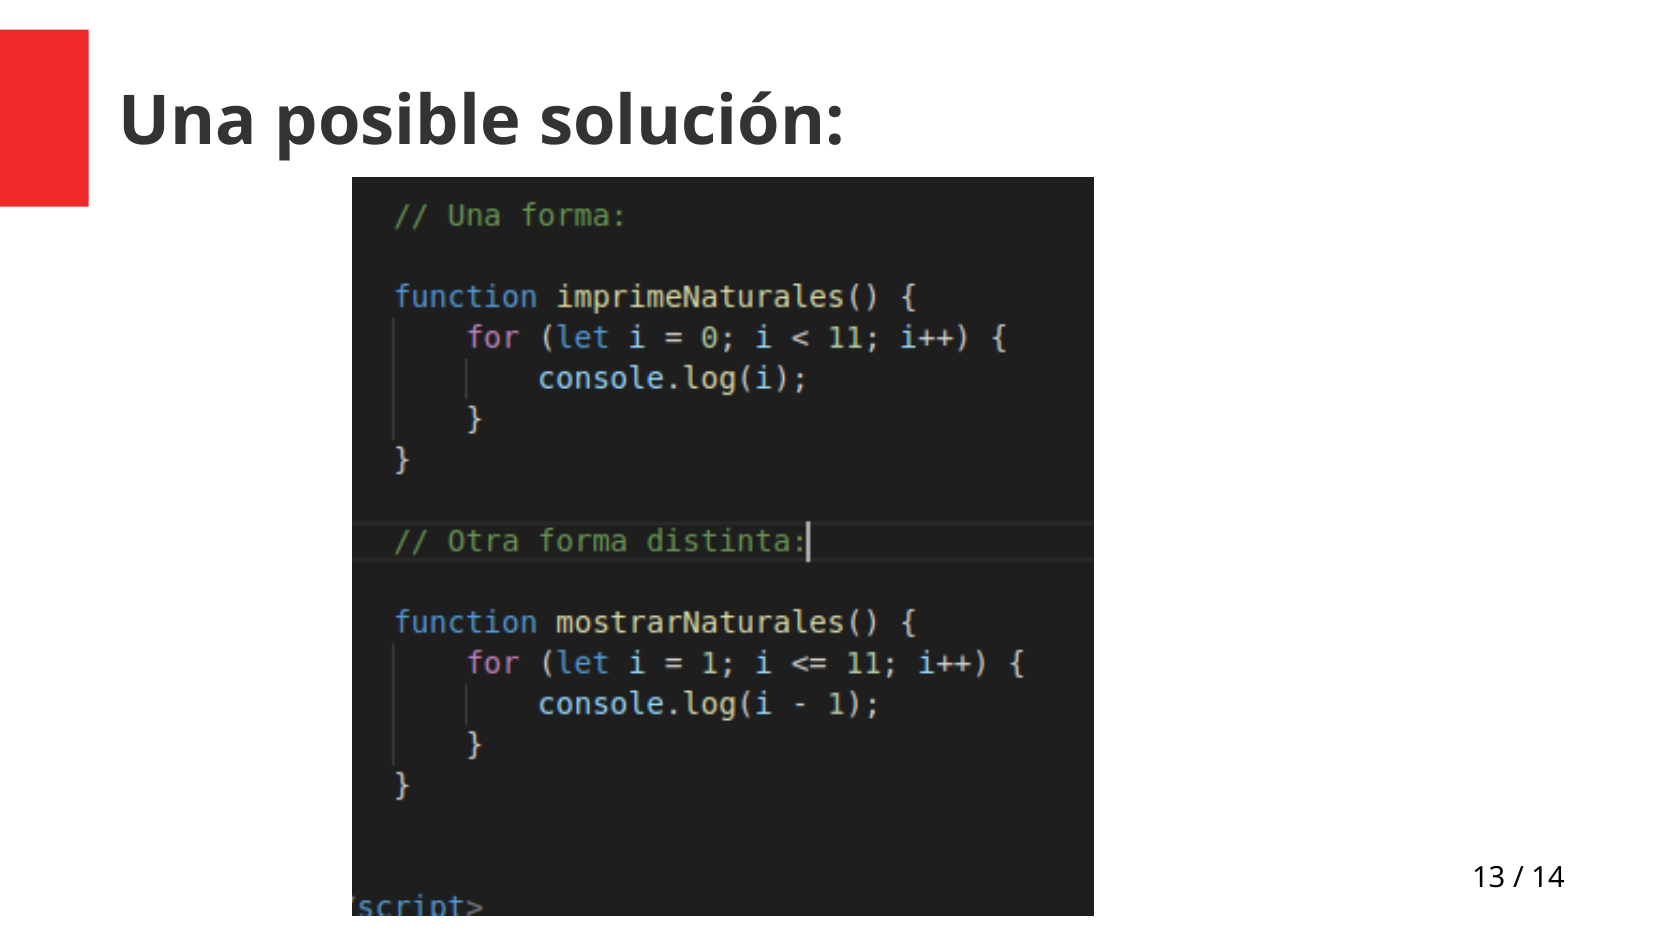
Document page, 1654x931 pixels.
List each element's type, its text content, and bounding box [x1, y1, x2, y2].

picture [352, 177, 1094, 916]
title Una posible solución: [118, 29, 1595, 207]
